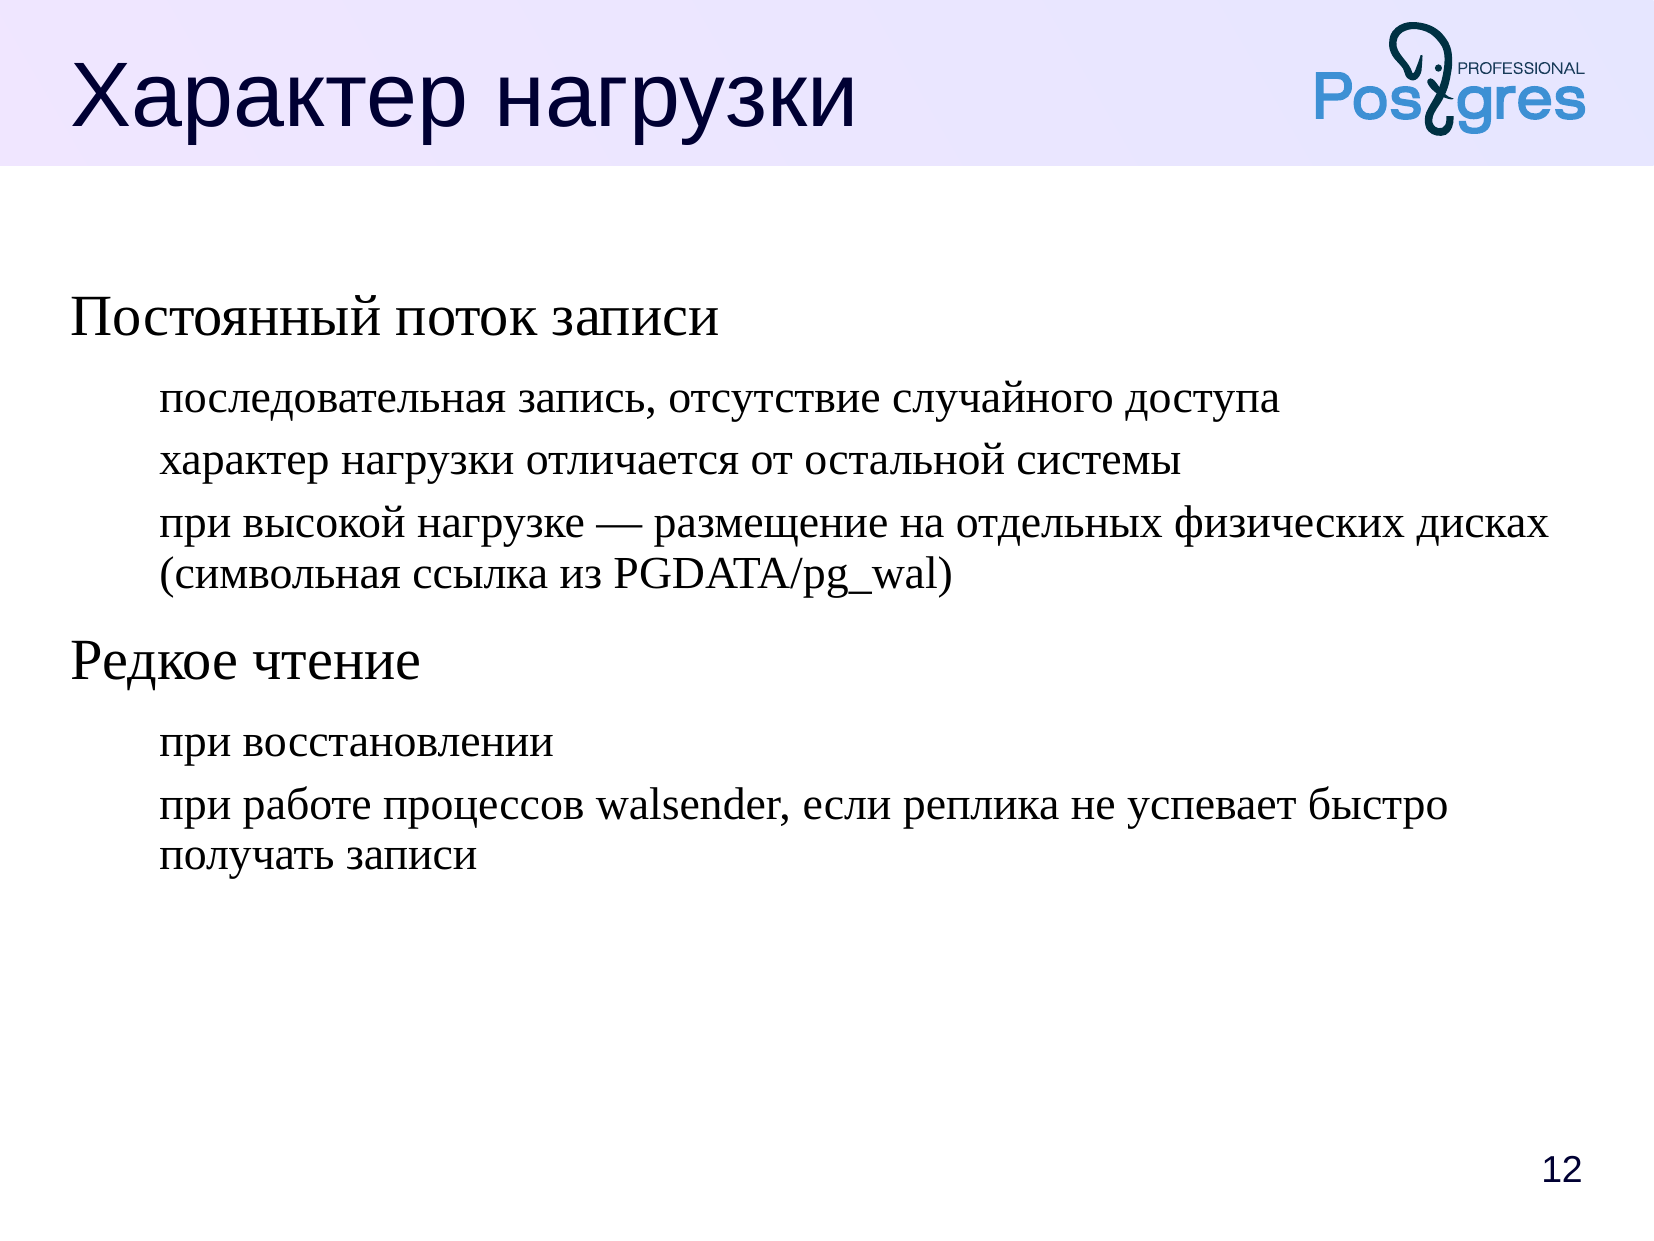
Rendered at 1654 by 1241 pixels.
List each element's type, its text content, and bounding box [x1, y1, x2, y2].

list Постоянный поток записи последовательная запись, отсутствие случайного доступа характер нагрузки отличается от остальной системы при высокой нагрузке — размещение на отдельных физических дисках (символьная ссылка из PGDATA/pg_wal) Редкое чтение при восстановлении при работе процессов walsender, если реплика не успевает быстро получать записи [70, 283, 1583, 1141]
title Характер нагрузки [70, 43, 1241, 147]
